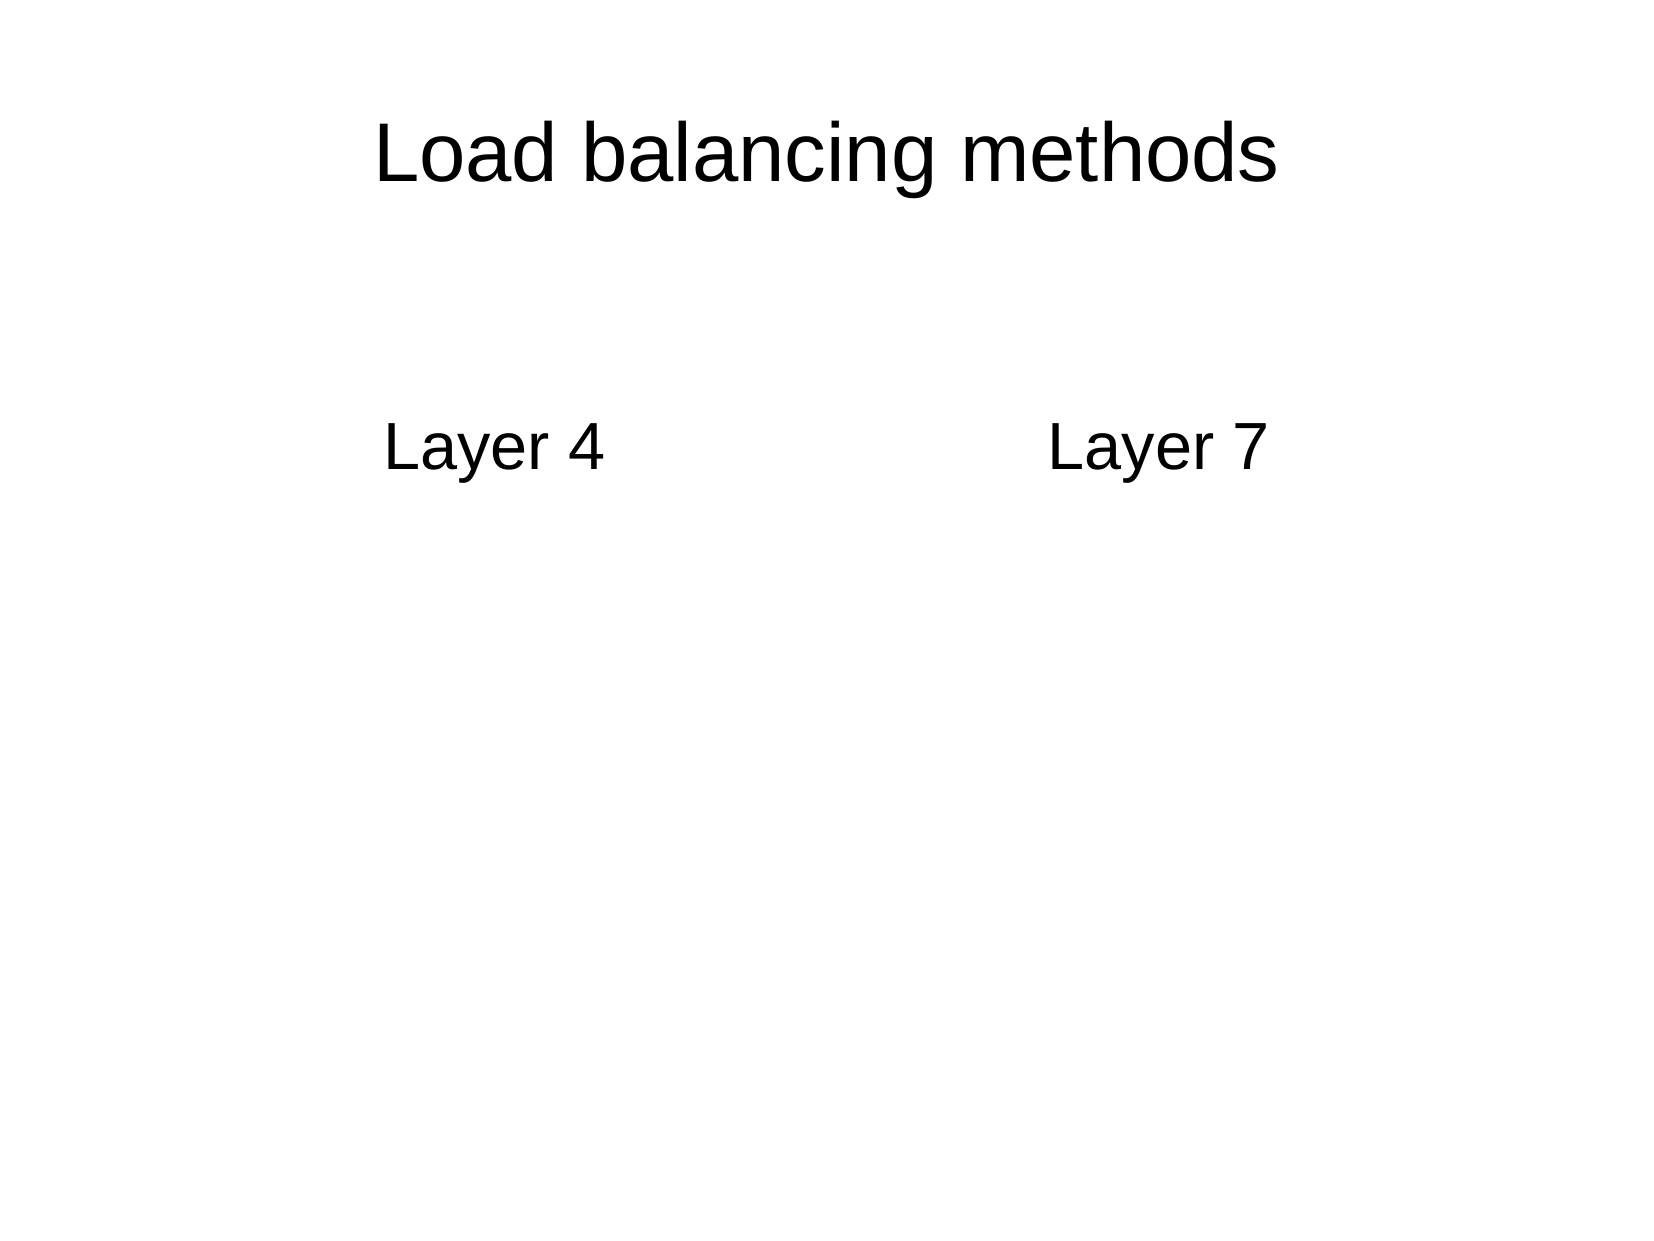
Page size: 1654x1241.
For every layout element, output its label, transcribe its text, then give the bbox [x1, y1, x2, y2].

title Load balancing methods [82, 49, 1571, 257]
text_box Layer 4 Layer 7 [0, 401, 1654, 492]
